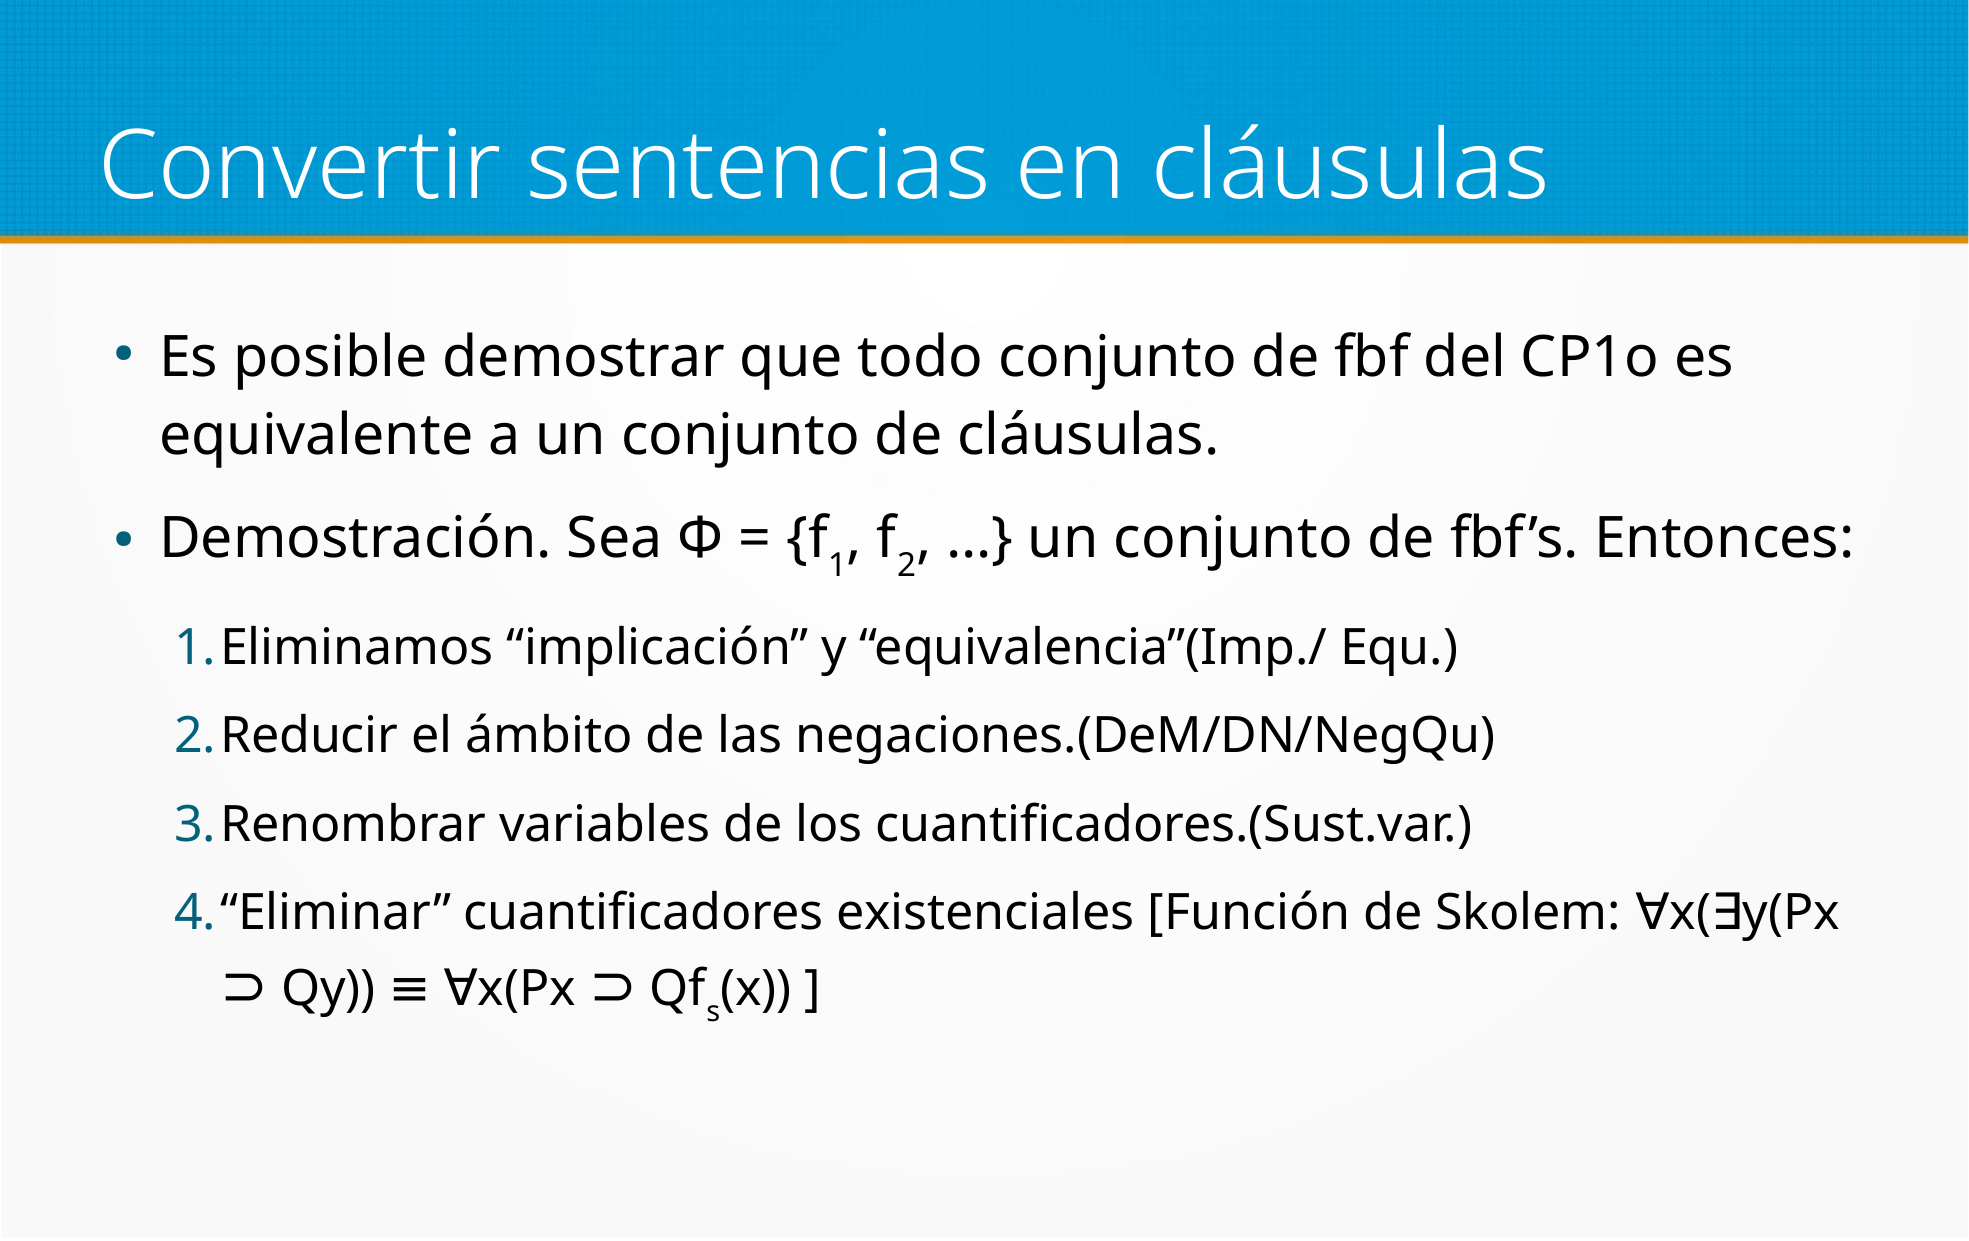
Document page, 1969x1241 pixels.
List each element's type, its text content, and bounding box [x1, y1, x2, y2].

list Es posible demostrar que todo conjunto de fbf del CP1o es equivalente a un conjunto de cláusulas. Demostración. Sea Φ = {f1, f2, …} un conjunto de fbf’s. Entonces: Eliminamos “implicación” y “equivalencia”(Imp./ Equ.) Reducir el ámbito de las negaciones.(DeM/DN/NegQu) Renombrar variables de los cuantificadores.(Sust.var.) “Eliminar” cuantificadores existenciales [Función de Skolem: ∀x(∃y(Px ⊃ Qy)) ≡ ∀x(Px ⊃ Qfs(x)) ] [98, 315, 1861, 1081]
title Convertir sentencias en cláusulas [98, 19, 1870, 227]
picture [0, 233, 1969, 1241]
